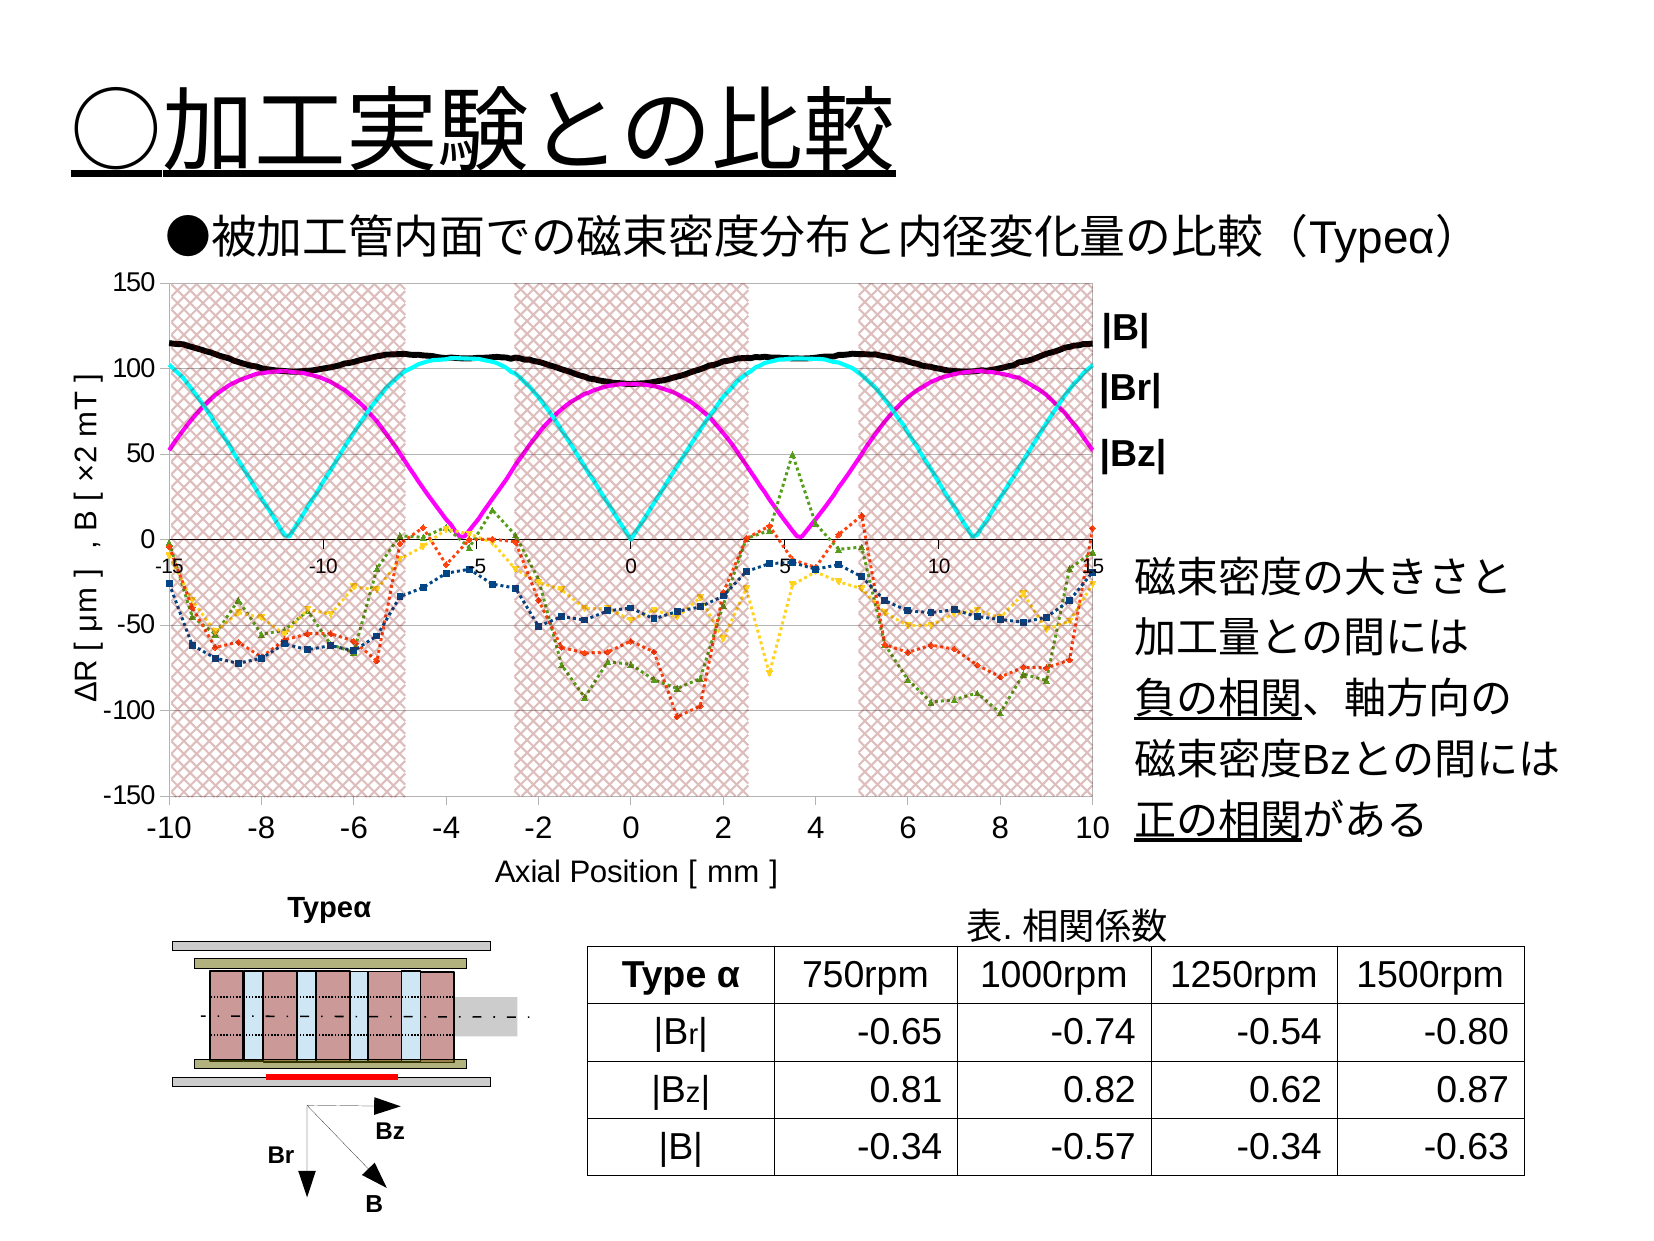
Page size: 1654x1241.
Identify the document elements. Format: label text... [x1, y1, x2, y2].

table_cell -0.34 [1152, 1119, 1337, 1175]
table_cell 0.81 [775, 1062, 957, 1118]
table_header 1000rpm [958, 951, 1151, 1003]
table_cell -0.65 [775, 1004, 957, 1061]
table_cell -0.34 [775, 1119, 957, 1175]
table_cell |Br| [588, 1004, 774, 1061]
table_header 1500rpm [1338, 947, 1524, 1003]
table_header 750rpm [775, 947, 957, 1003]
table_header 1250rpm [1152, 947, 1337, 1003]
text_box [172, 941, 205, 951]
table_cell -0.74 [958, 1004, 1151, 1061]
list |Bz| [1020, 432, 1175, 481]
table_header Type α [588, 947, 774, 1003]
list 磁束密度の大きさと 加工量との間には 負の相関、軸方向の 磁束密度Bzとの間には 正の相関がある [1068, 543, 1648, 851]
text_box [383, 941, 491, 951]
list Typeα [205, 891, 383, 959]
list ●被加工管内面での磁束密度分布と内径変化量の比較（Typeα） [94, 200, 1560, 355]
table_cell 0.87 [1338, 1062, 1524, 1118]
table_cell |B| [588, 1119, 774, 1175]
table_cell |Bz| [588, 1062, 774, 1118]
table_cell 0.62 [1152, 1062, 1337, 1118]
text_box [172, 1077, 491, 1087]
text_box [194, 958, 467, 969]
table_cell -0.80 [1338, 1004, 1524, 1061]
list Bz [327, 1117, 412, 1146]
table_cell 0.82 [958, 1062, 1151, 1118]
list |B| [1015, 306, 1165, 366]
text_box [194, 970, 518, 1069]
list |Br| [1020, 366, 1170, 432]
list B [311, 1190, 396, 1218]
table_cell -0.63 [1338, 1119, 1524, 1175]
chart [41, 259, 1392, 898]
table_cell -0.54 [1152, 1004, 1337, 1061]
list 表. 相関係数 [897, 897, 1264, 951]
list Br [218, 1141, 303, 1170]
title ○加工実験との比較 [70, 19, 1559, 227]
table_cell -0.57 [958, 1119, 1151, 1175]
